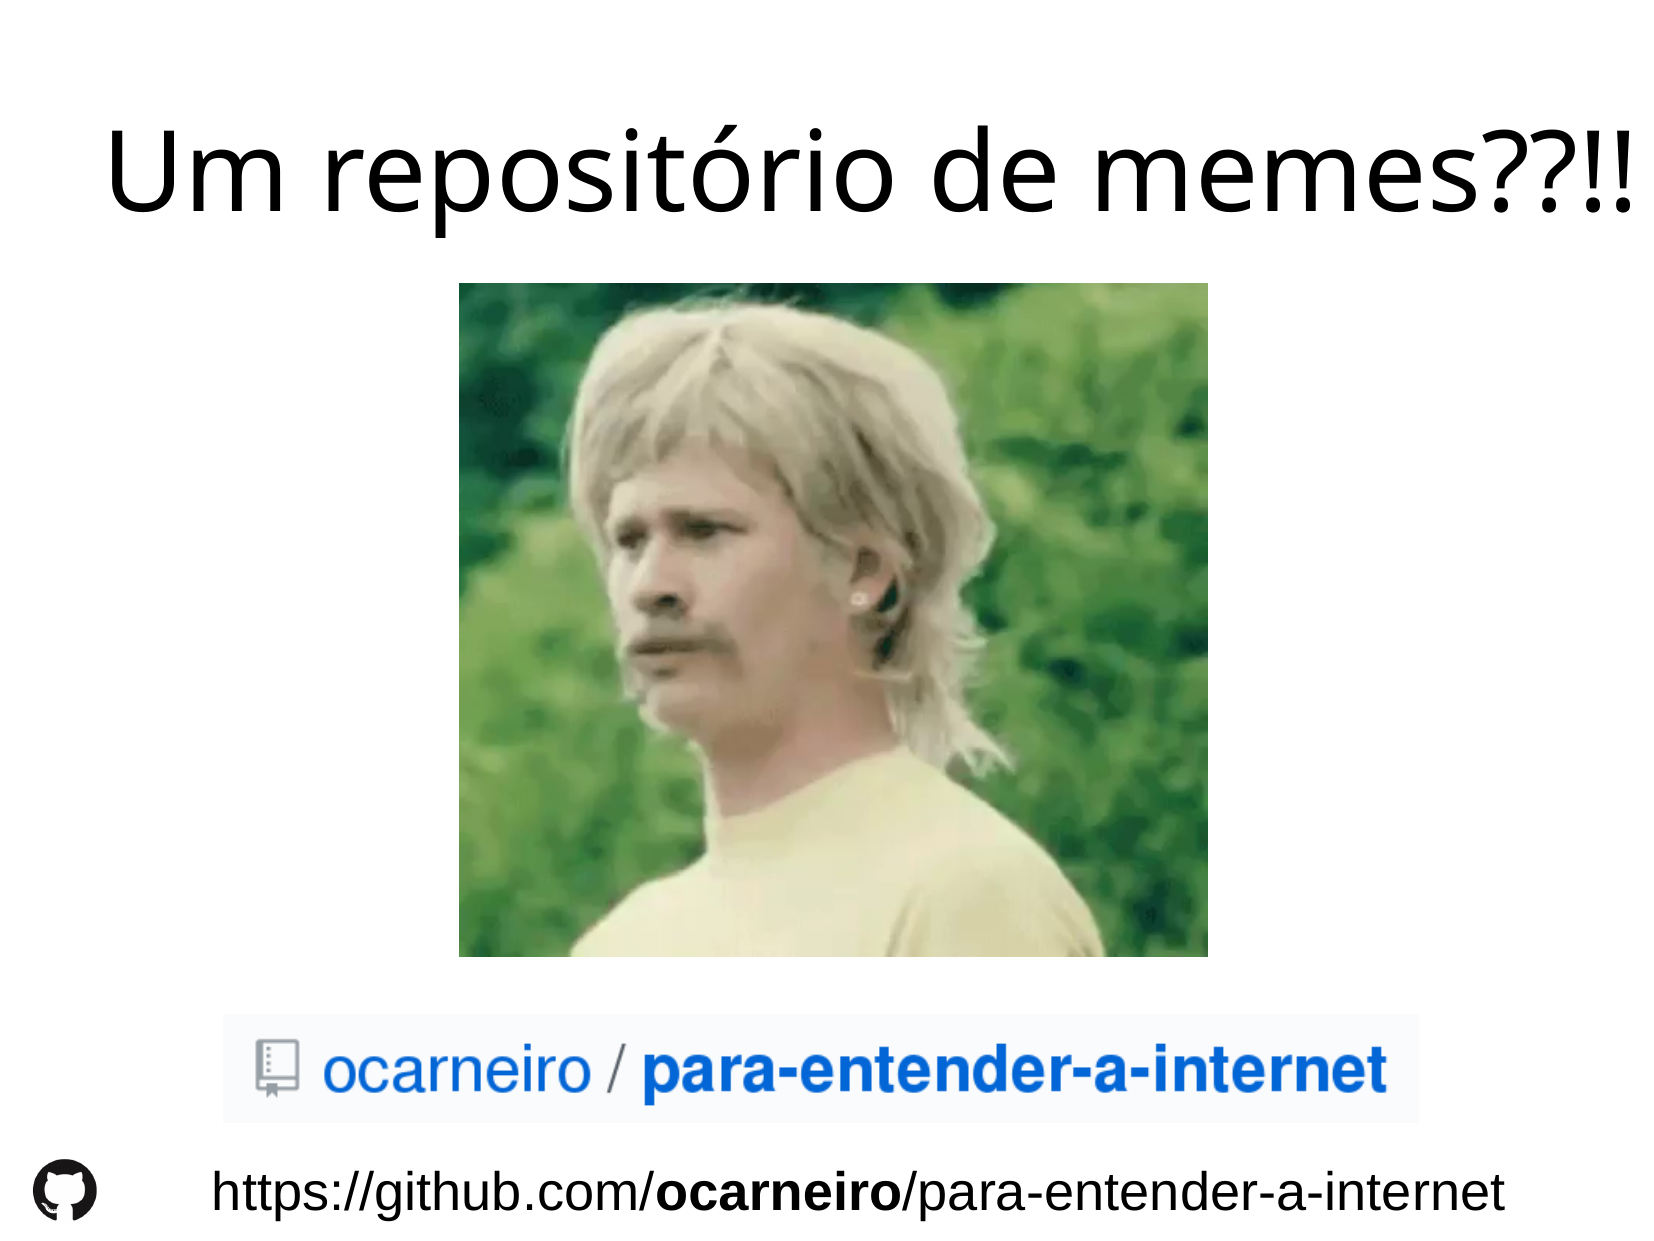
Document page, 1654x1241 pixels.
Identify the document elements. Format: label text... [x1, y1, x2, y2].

text_box [458, 282, 1209, 958]
text_box Um repositório de memes??!! [87, 83, 1580, 234]
picture [223, 1014, 1419, 1123]
picture [29, 1157, 99, 1223]
text_box https://github.com/ocarneiro/para-entender-a-internet [106, 1153, 1612, 1241]
